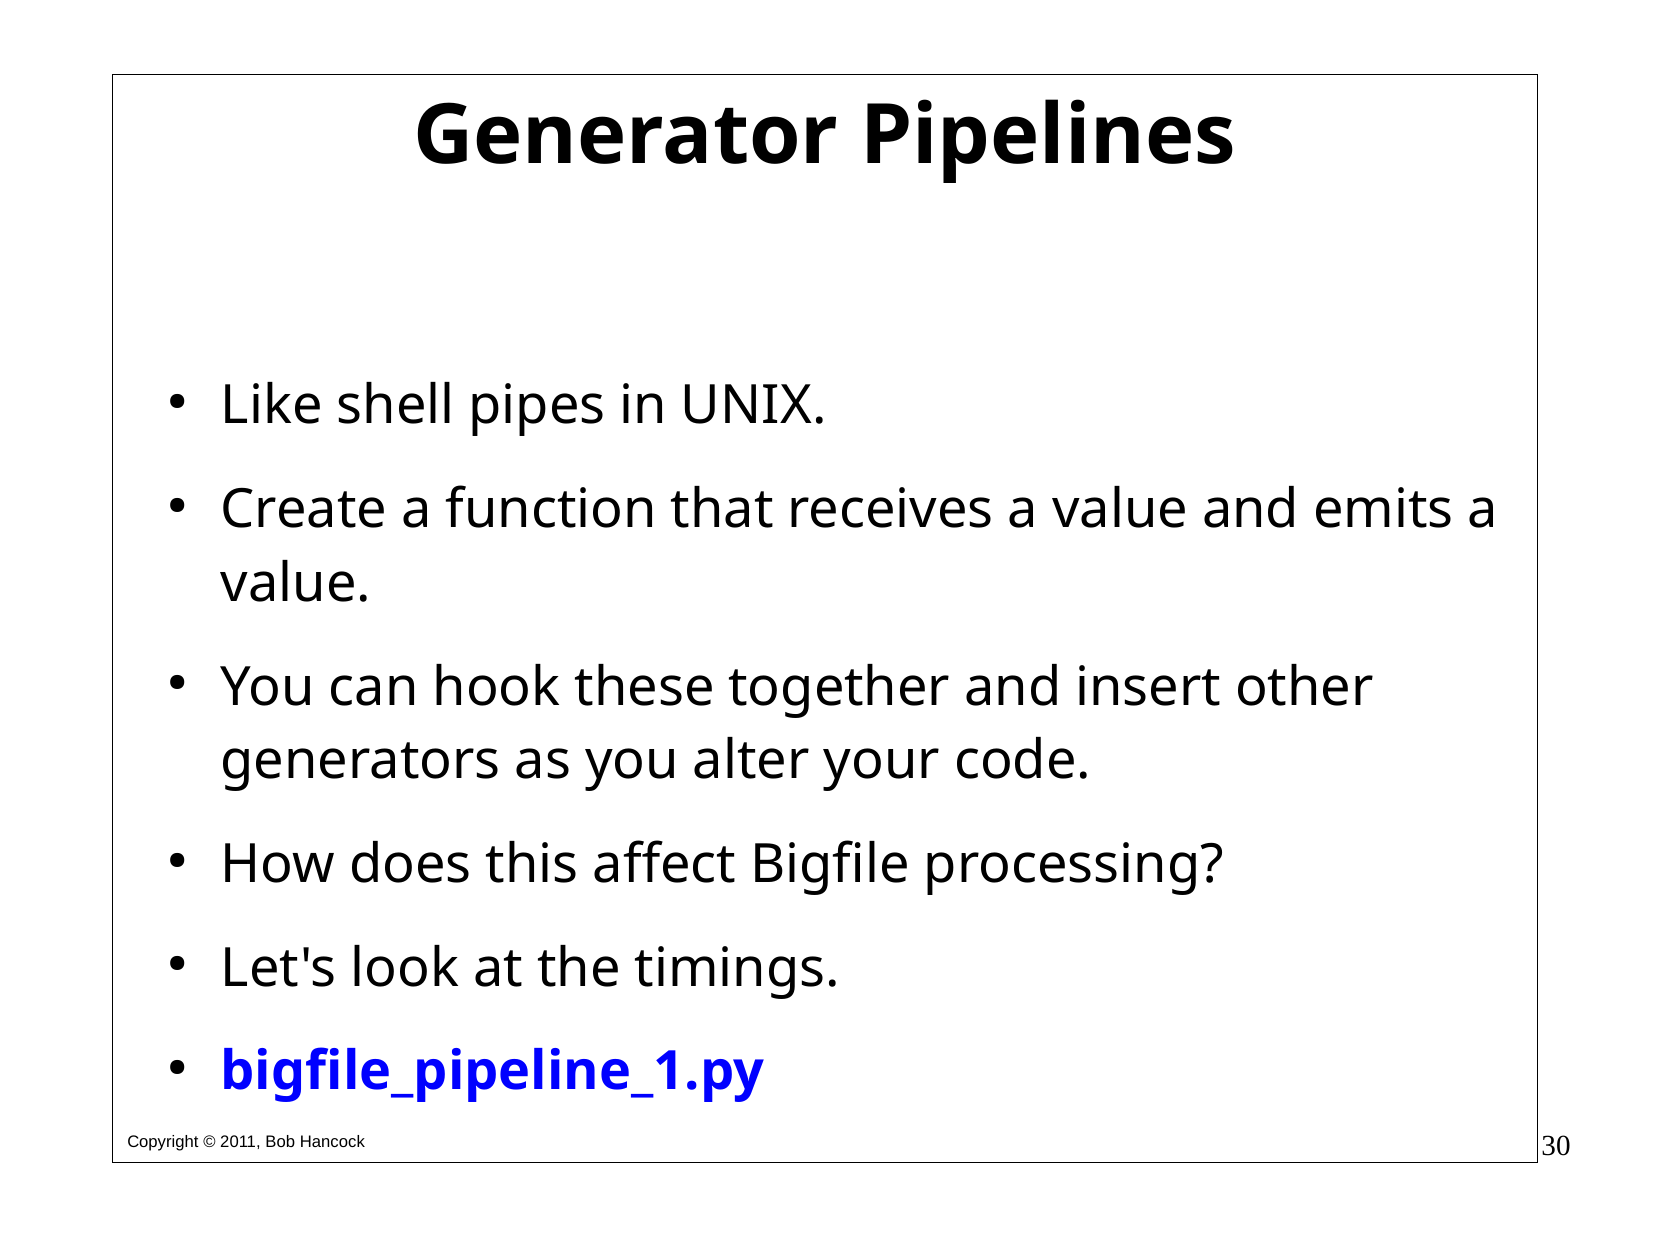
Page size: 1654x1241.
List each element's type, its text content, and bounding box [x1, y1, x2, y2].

list Like shell pipes in UNIX. Create a function that receives a value and emits a value. You can hook these together and insert other generators as you alter your code. How does this affect Bigfile processing? Let's look at the timings. bigfile_pipeline_1.py [150, 262, 1501, 1126]
title Generator Pipelines [112, 75, 1538, 188]
text_box Copyright © 2011, Bob Hancock [112, 1125, 381, 1159]
